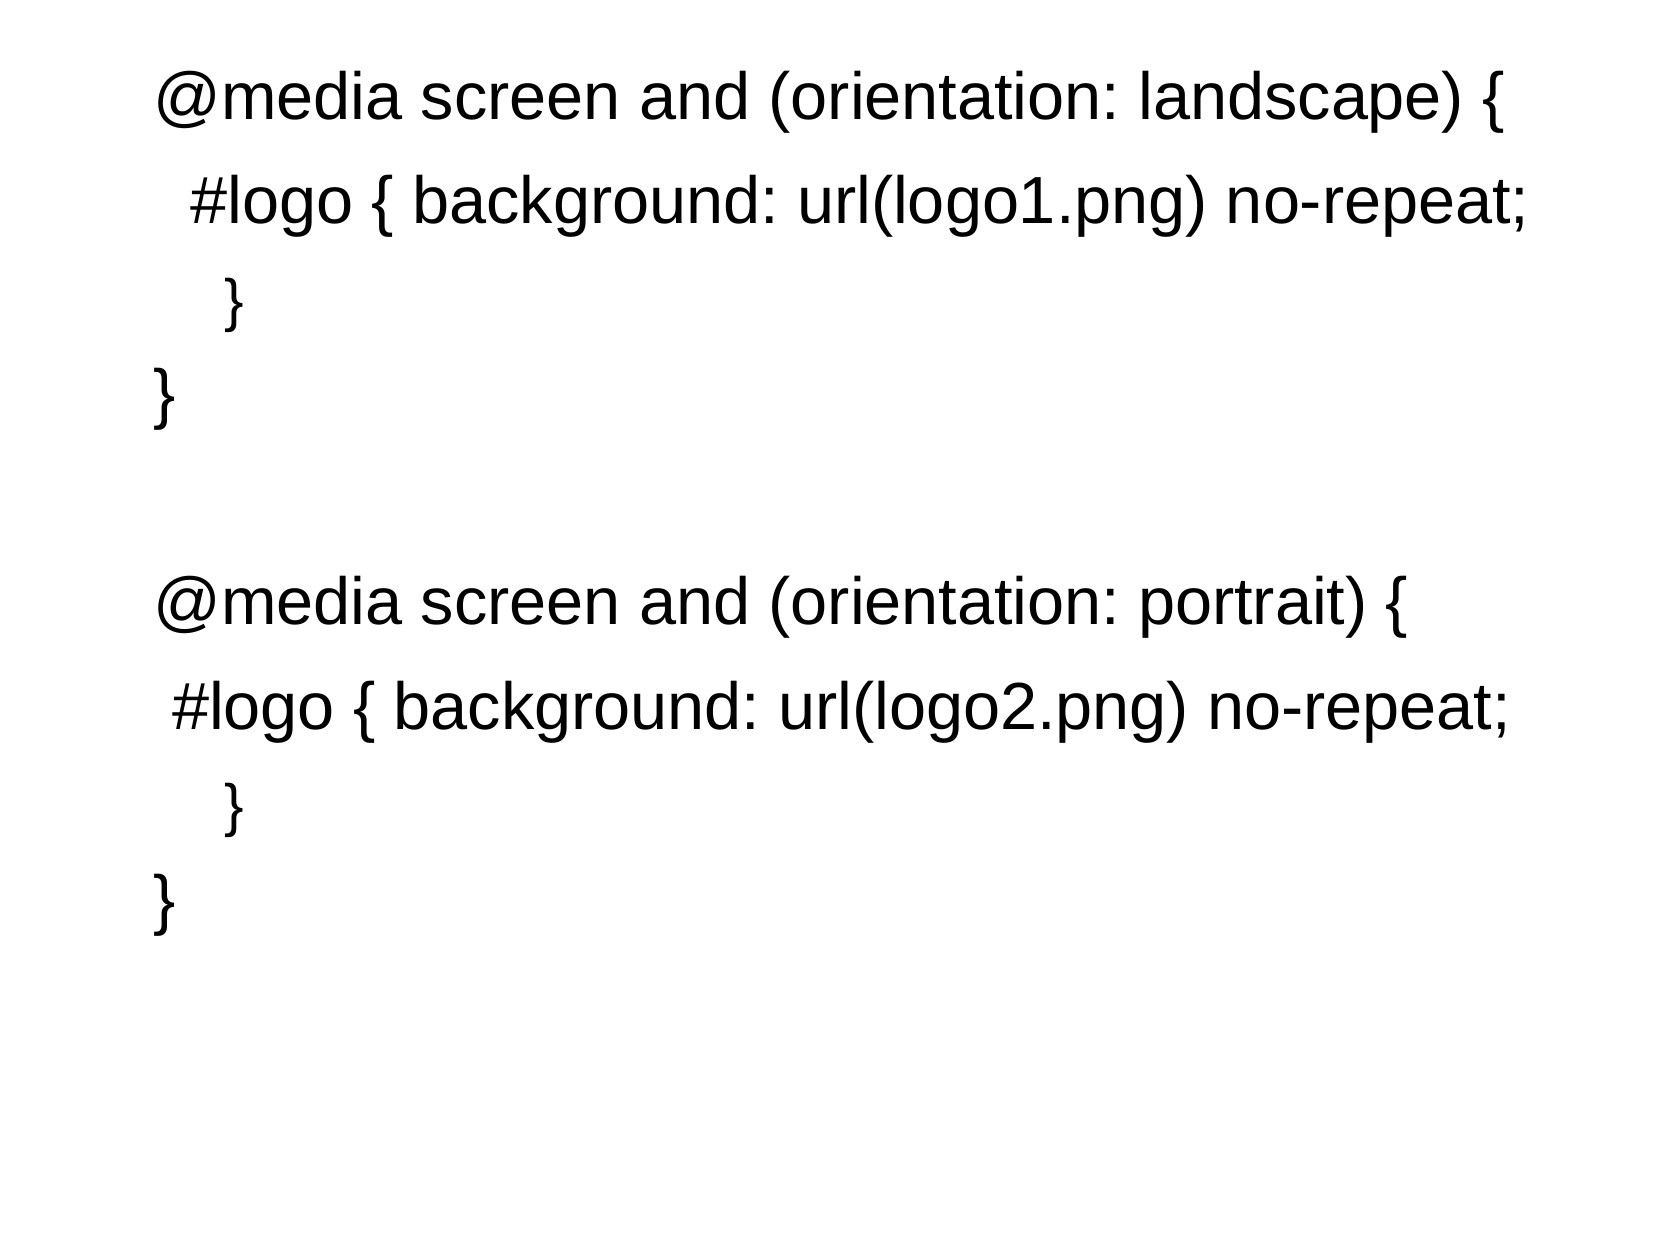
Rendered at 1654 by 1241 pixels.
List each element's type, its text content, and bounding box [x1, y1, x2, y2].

list @media screen and (orientation: landscape) { #logo { background: url(logo1.png) no-repeat; } } @media screen and (orientation: portrait) { #logo { background: url(logo2.png) no-repeat; } } [82, 59, 1571, 1109]
